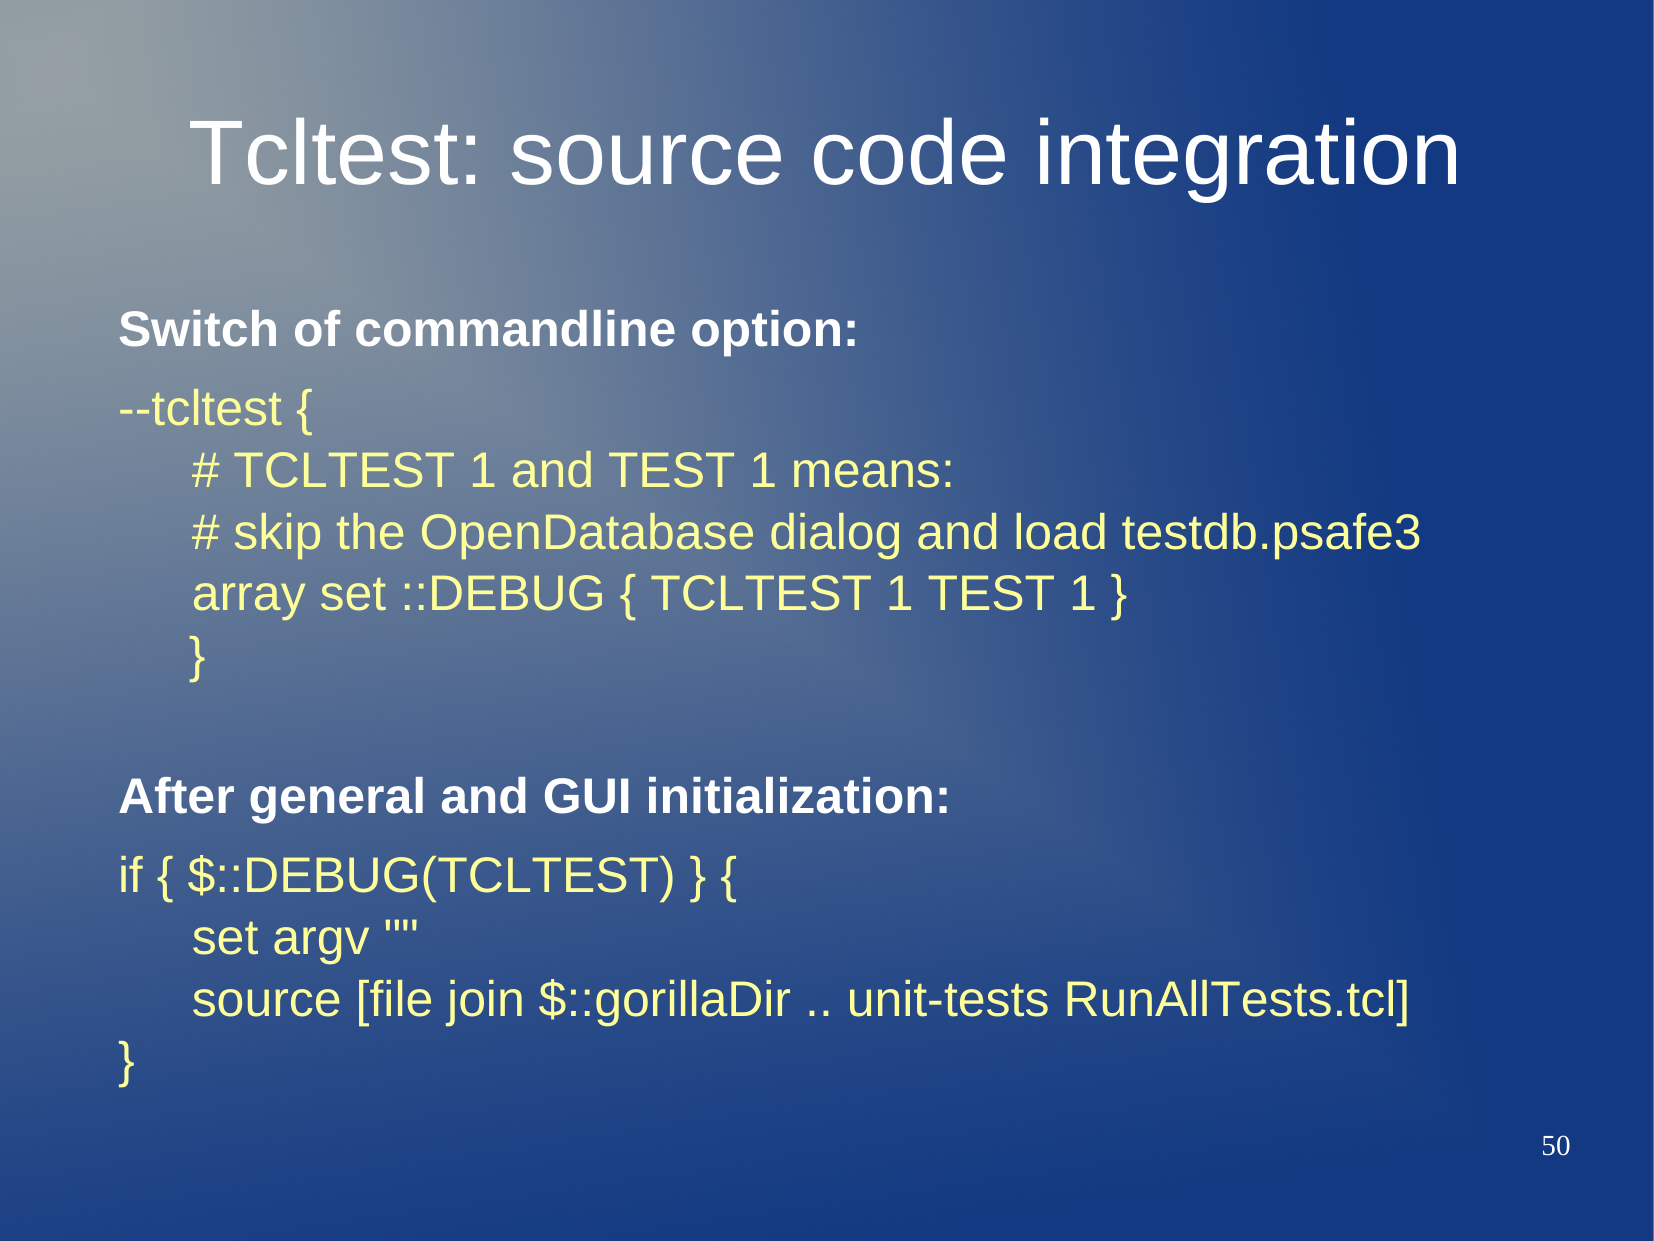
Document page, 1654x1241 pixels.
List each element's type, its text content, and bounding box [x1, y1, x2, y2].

picture [0, 0, 1654, 1241]
text_box Switch of commandline option: --tcltest { # TCLTEST 1 and TEST 1 means: # skip the OpenDatabase dialog and load testdb.psafe3 array set ::DEBUG { TCLTEST 1 TEST 1 } } After general and GUI initialization: if { $::DEBUG(TCLTEST) } { set argv "" source [file join $::gorillaDir .. unit-tests RunAllTests.tcl] } [118, 301, 1477, 1090]
title Tcltest: source code integration [82, 49, 1571, 257]
